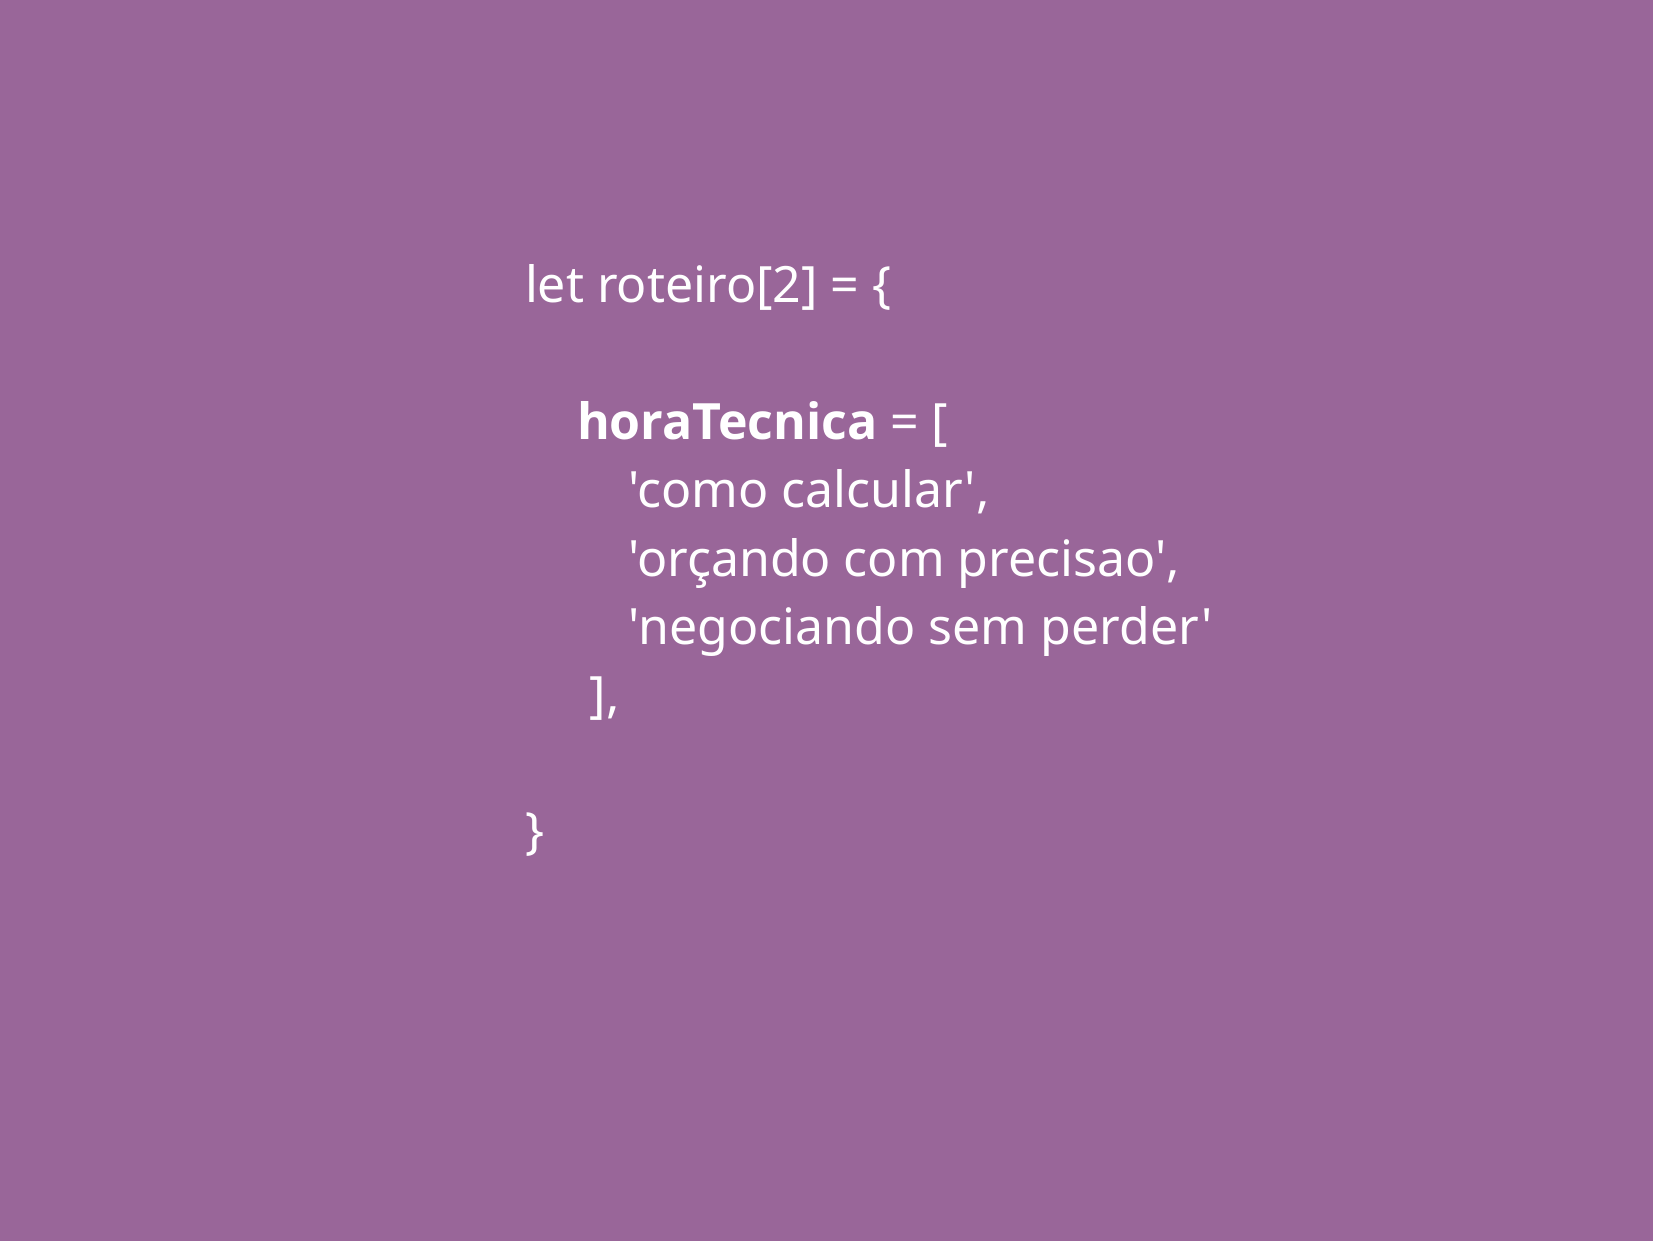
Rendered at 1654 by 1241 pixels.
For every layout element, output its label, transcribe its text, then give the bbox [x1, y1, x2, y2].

text_box let roteiro[2] = { horaTecnica = [ 'como calcular', 'orçando com precisao', 'negociando sem perder' ], } [525, 330, 1231, 783]
